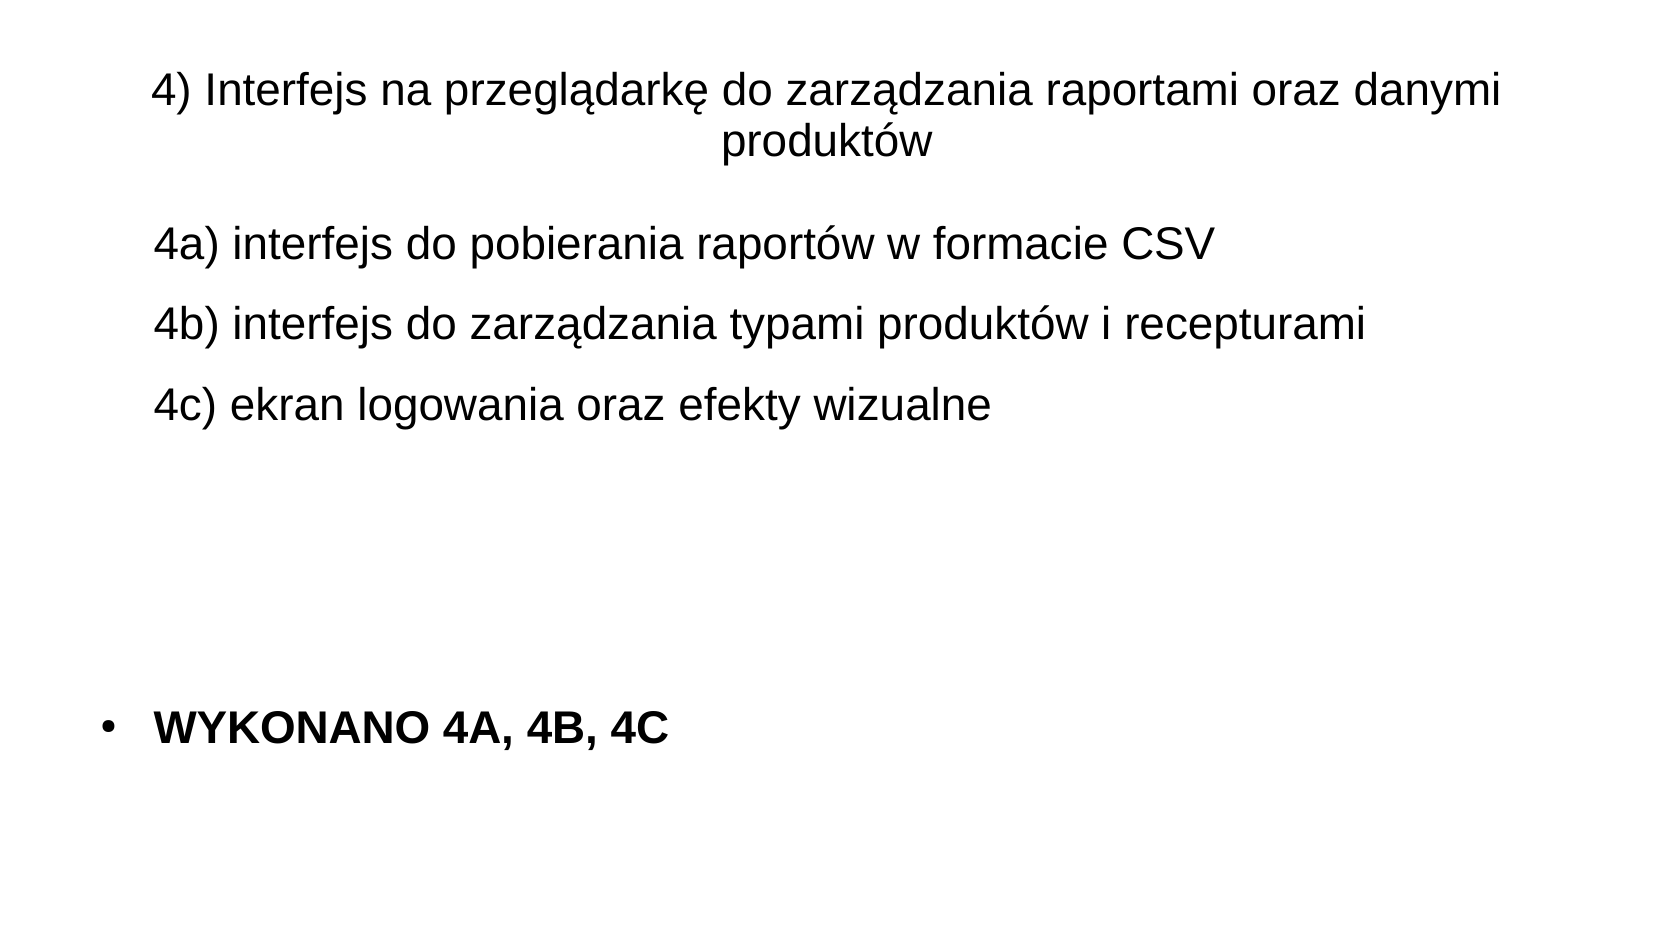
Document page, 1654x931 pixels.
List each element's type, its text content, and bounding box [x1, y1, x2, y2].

list 4a) interfejs do pobierania raportów w formacie CSV 4b) interfejs do zarządzania typami produktów i recepturami 4c) ekran logowania oraz efekty wizualne WYKONANO 4A, 4B, 4C [82, 217, 1571, 758]
title 4) Interfejs na przeglądarkę do zarządzania raportami oraz danymi produktów [82, 37, 1571, 193]
